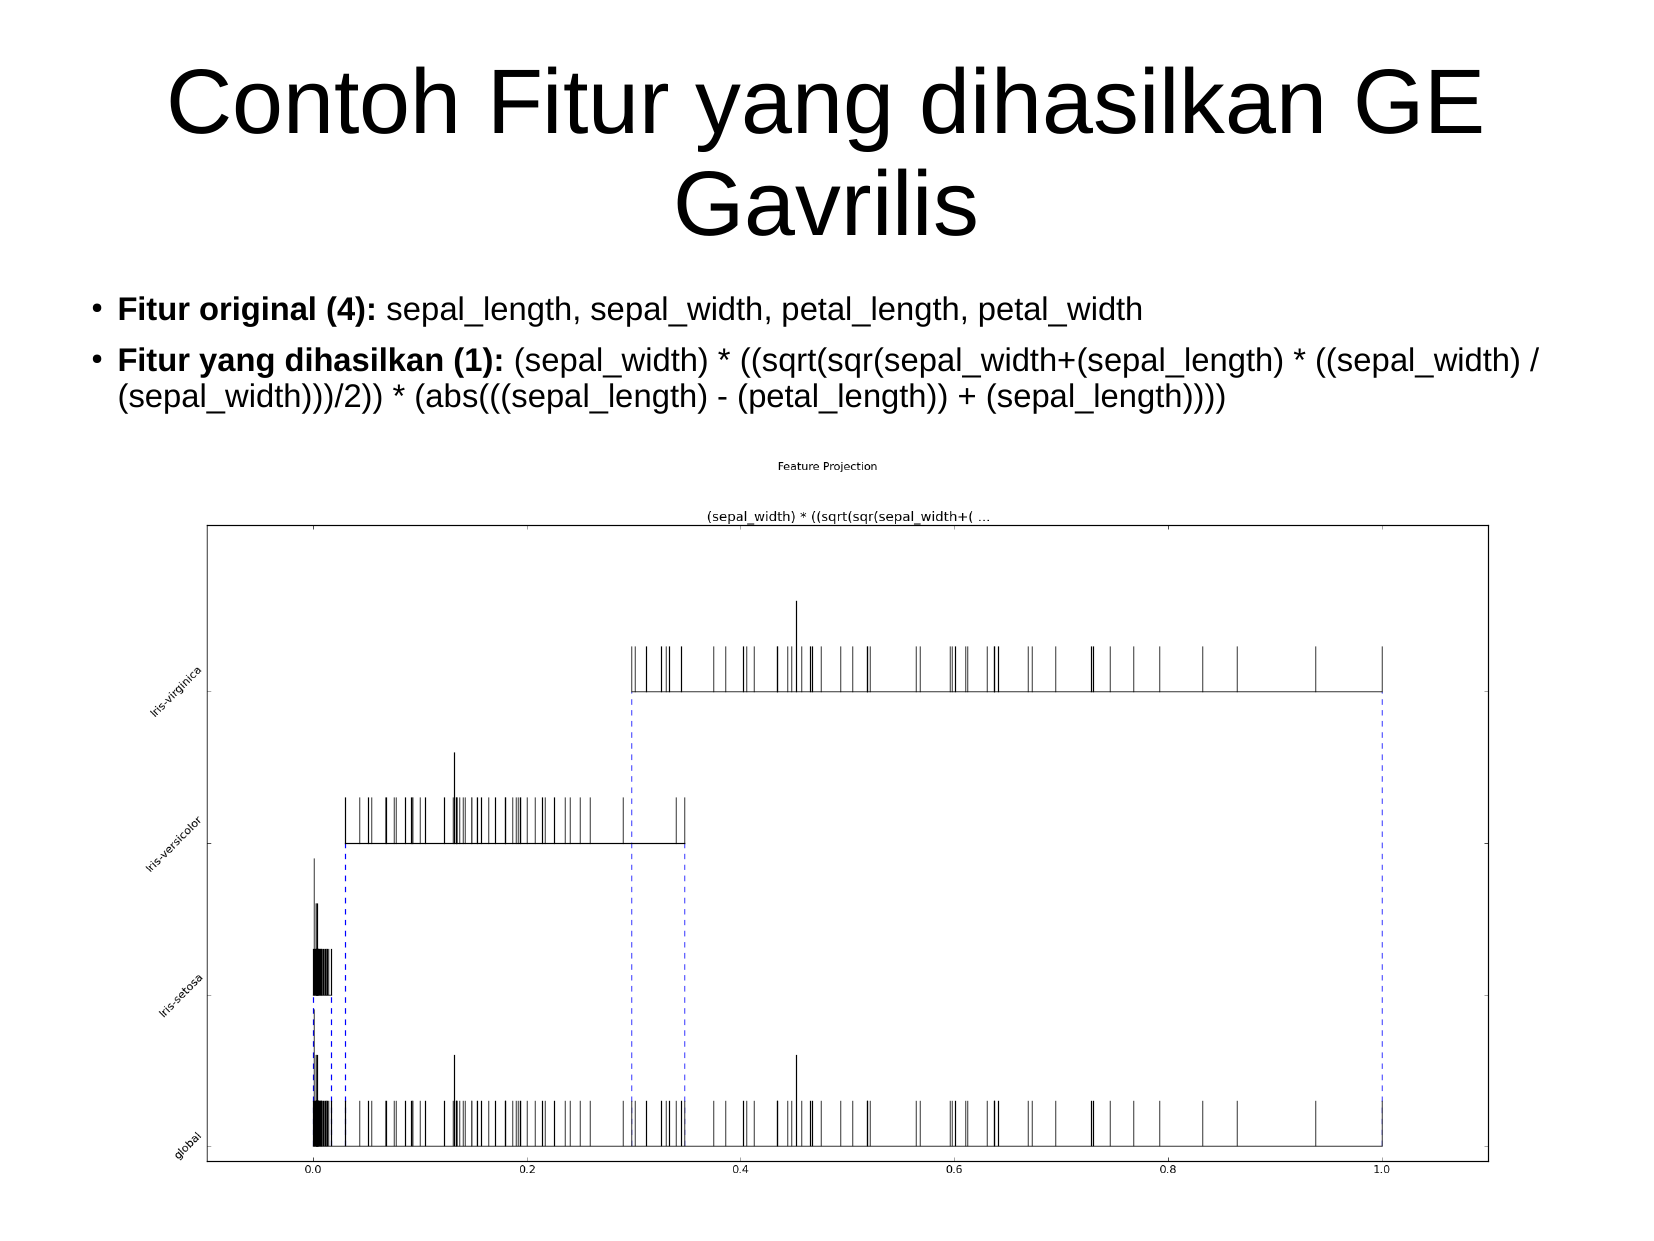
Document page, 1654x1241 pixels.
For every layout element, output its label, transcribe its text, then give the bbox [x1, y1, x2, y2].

title Contoh Fitur yang dihasilkan GE Gavrilis [82, 49, 1571, 257]
picture [0, 446, 1654, 1241]
list Fitur original (4): sepal_length, sepal_width, petal_length, petal_width Fitur yang dihasilkan (1): (sepal_width) * ((sqrt(sqr(sepal_width+(sepal_length) * ((sepal_width) / (sepal_width)))/2)) * (abs(((sepal_length) - (petal_length)) + (sepal_length)))) [82, 290, 1571, 421]
